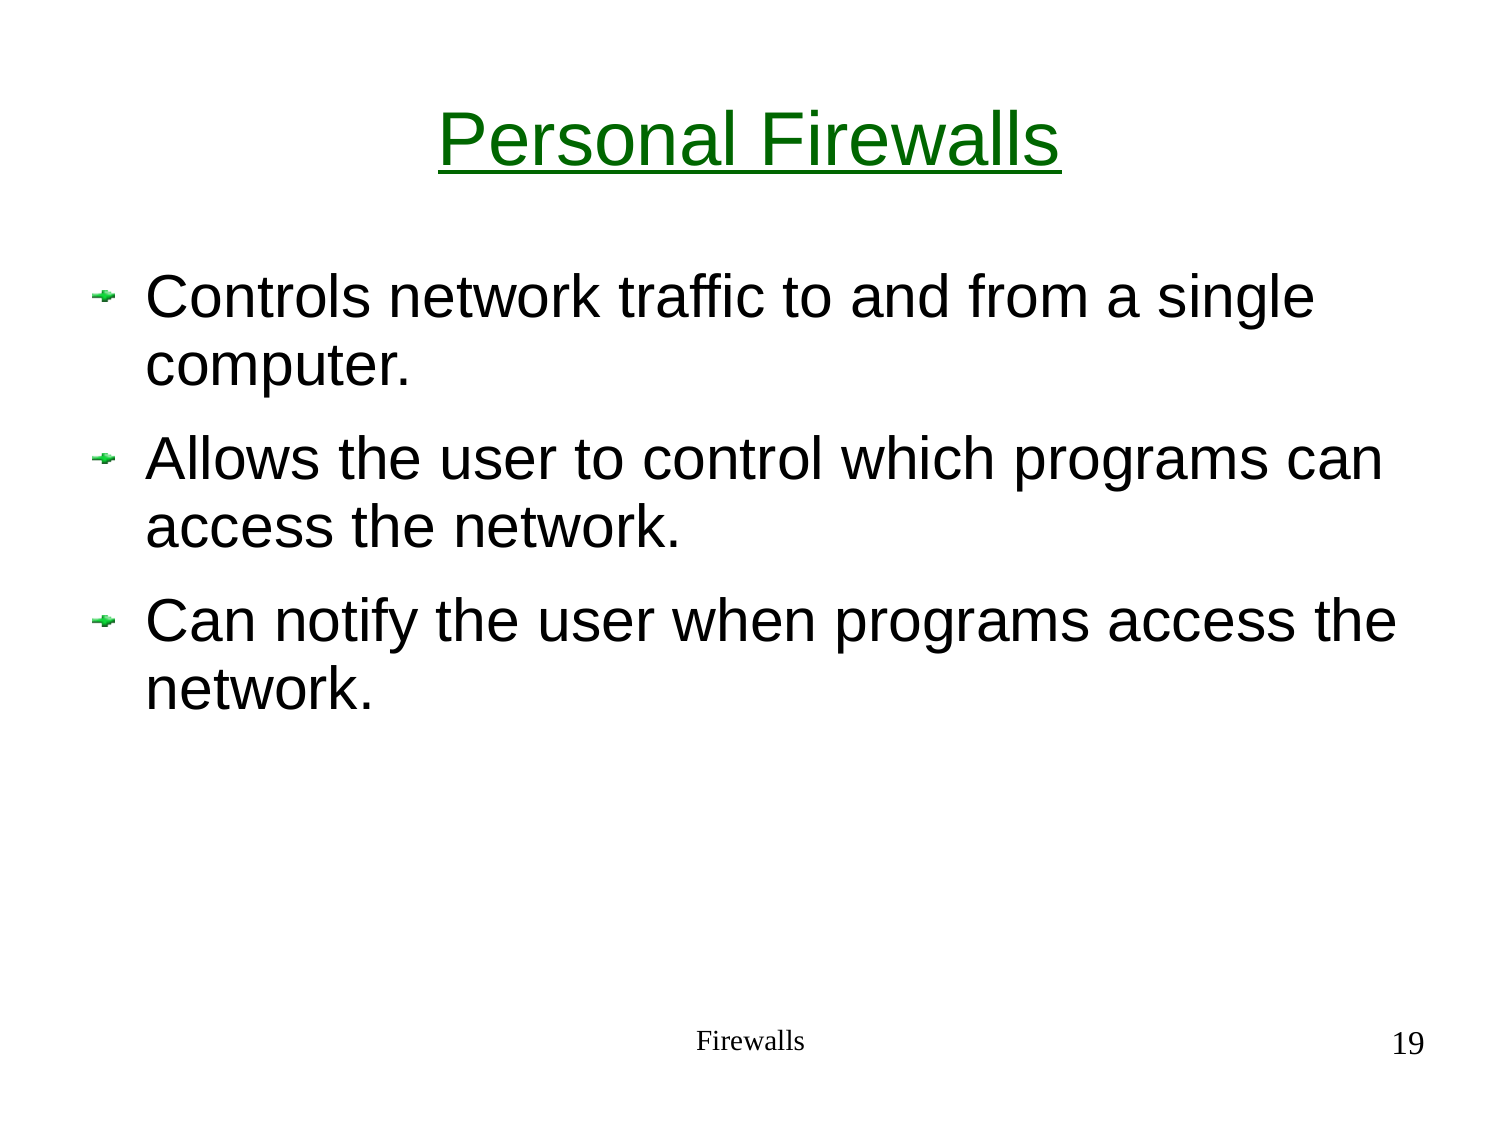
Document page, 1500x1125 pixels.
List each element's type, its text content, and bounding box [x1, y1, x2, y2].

title Personal Firewalls [75, 45, 1425, 233]
list Controls network traffic to and from a single computer. Allows the user to control which programs can access the network. Can notify the user when programs access the network. [75, 262, 1425, 1006]
